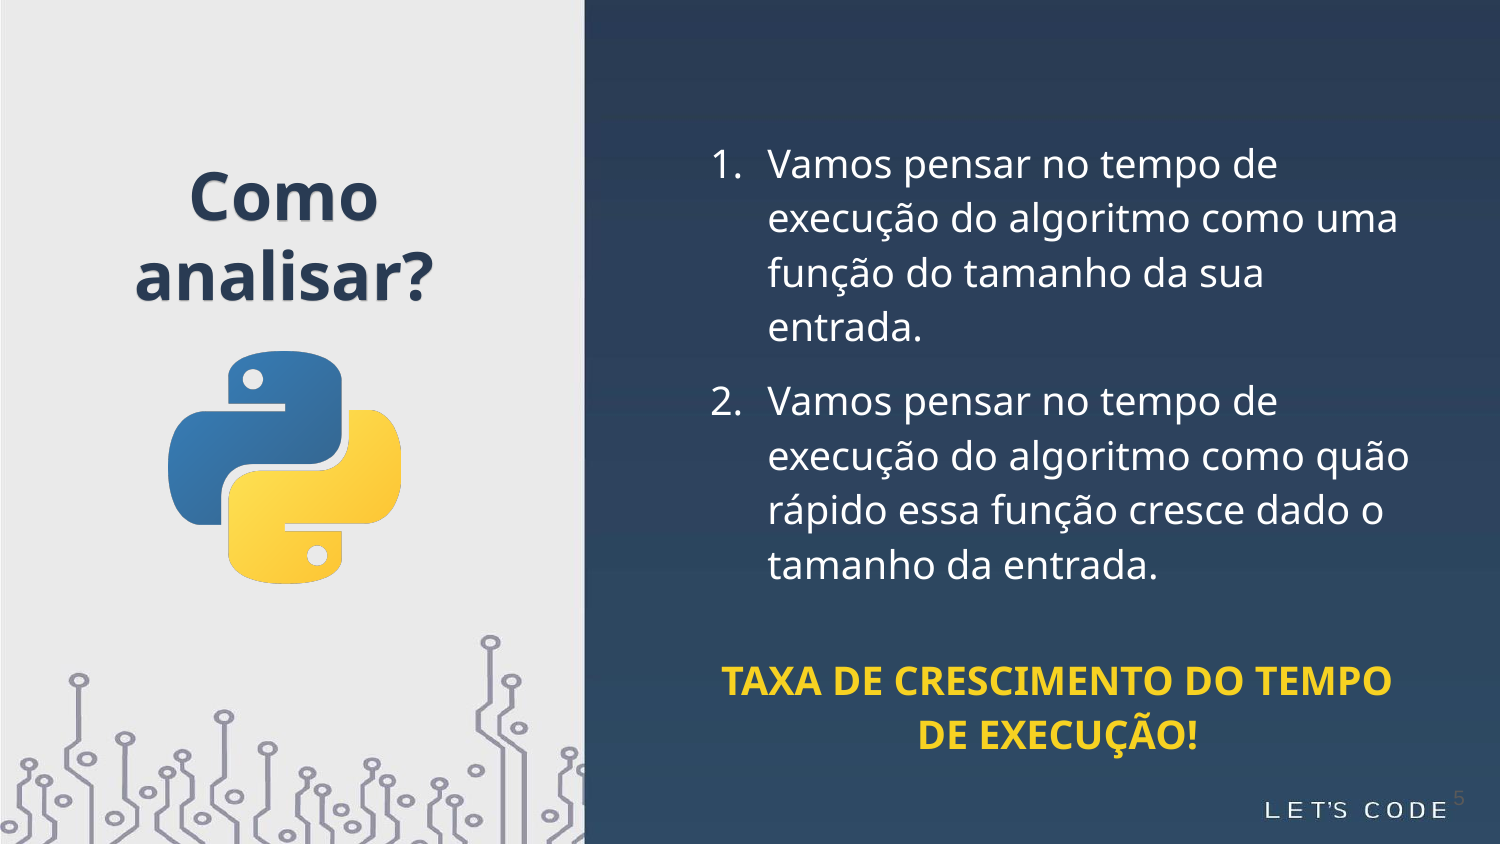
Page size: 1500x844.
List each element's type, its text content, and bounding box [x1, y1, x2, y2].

picture [0, 0, 1500, 844]
text_box Como analisar? [63, 138, 506, 223]
slide_number <number> [1389, 764, 1480, 830]
text_box Vamos pensar no tempo de execução do algoritmo como quão rápido essa função cresce dado o tamanho da entrada. [677, 436, 1438, 520]
text_box TAXA DE CRESCIMENTO DO TEMPO DE EXECUÇÃO! [677, 661, 1438, 745]
text_box Vamos pensar no tempo de execução do algoritmo como uma função do tamanho da sua entrada. [677, 198, 1438, 283]
